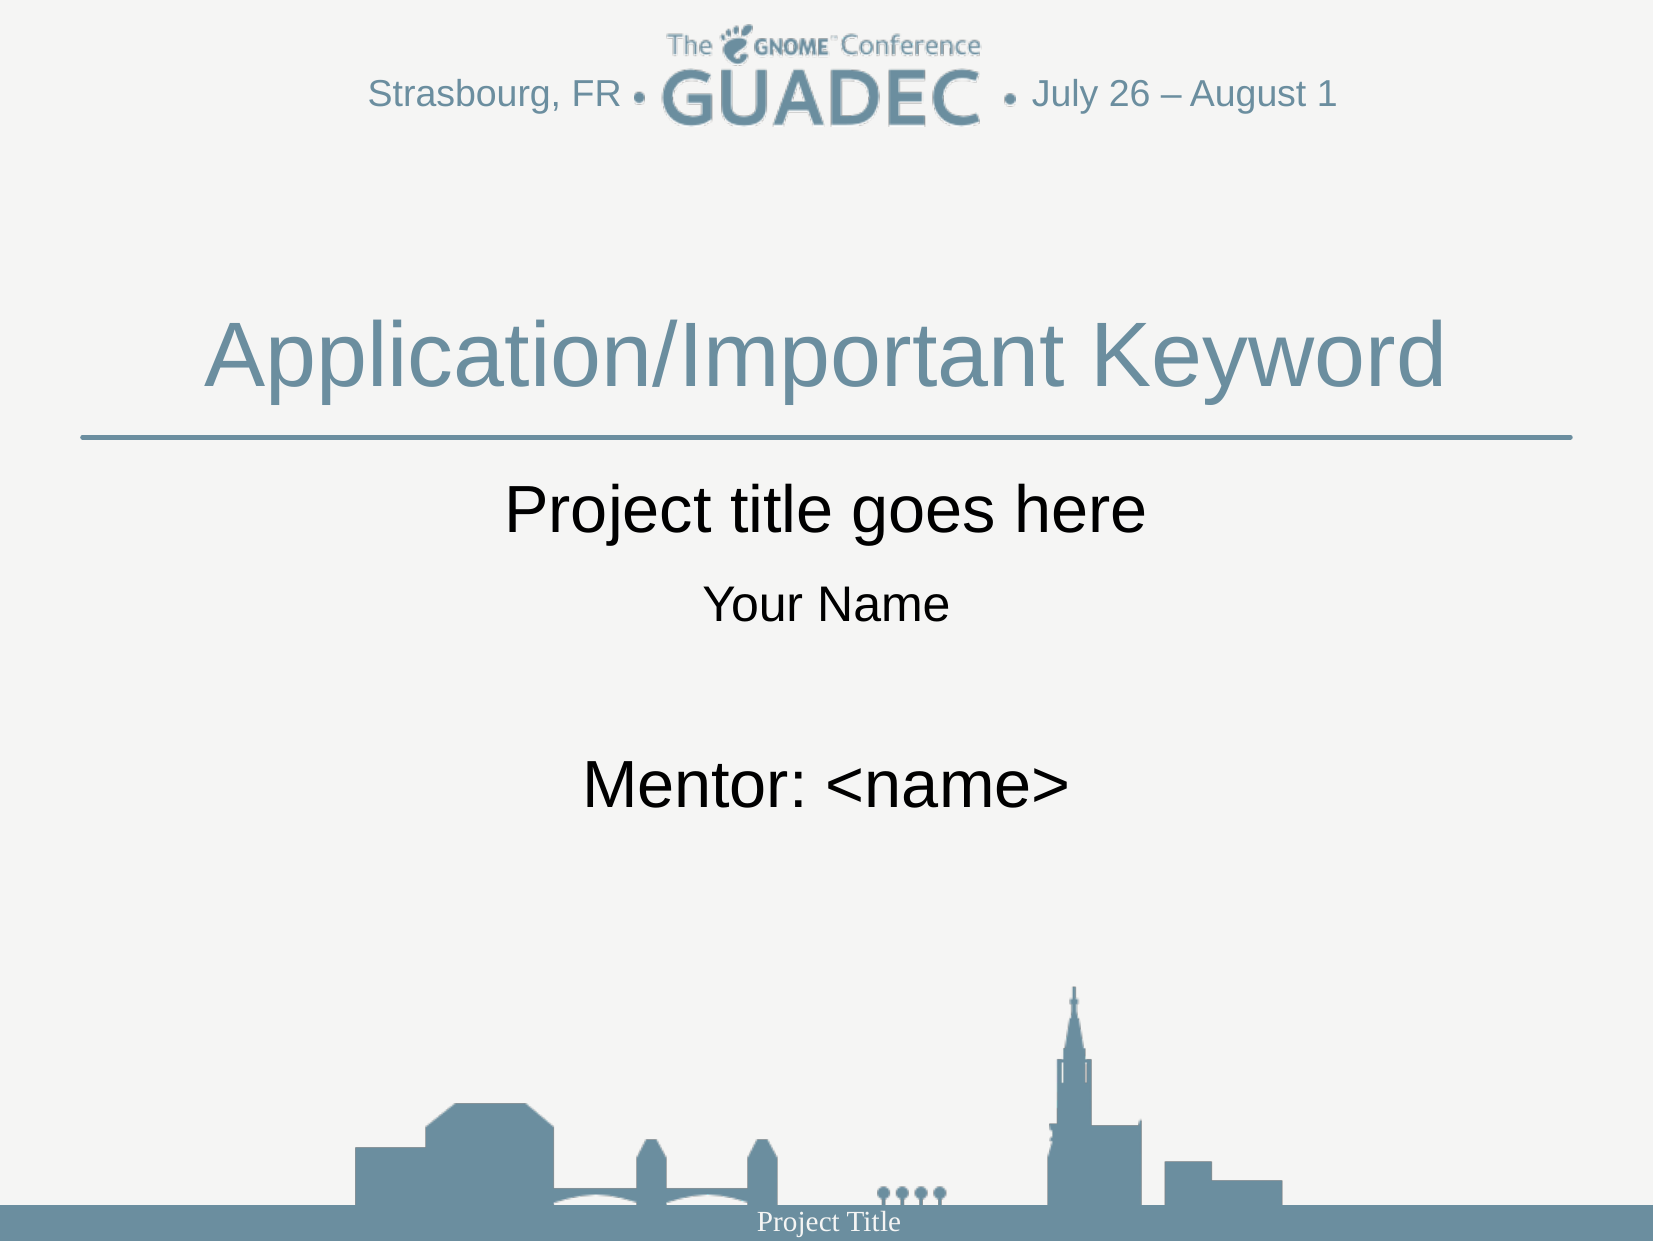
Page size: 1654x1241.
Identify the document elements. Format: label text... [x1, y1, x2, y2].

title Application/Important Keyword [82, 295, 1571, 414]
picture [354, 973, 1284, 1205]
list Project title goes here Your Name Mentor: <name> [82, 472, 1571, 910]
picture [634, 23, 1016, 127]
